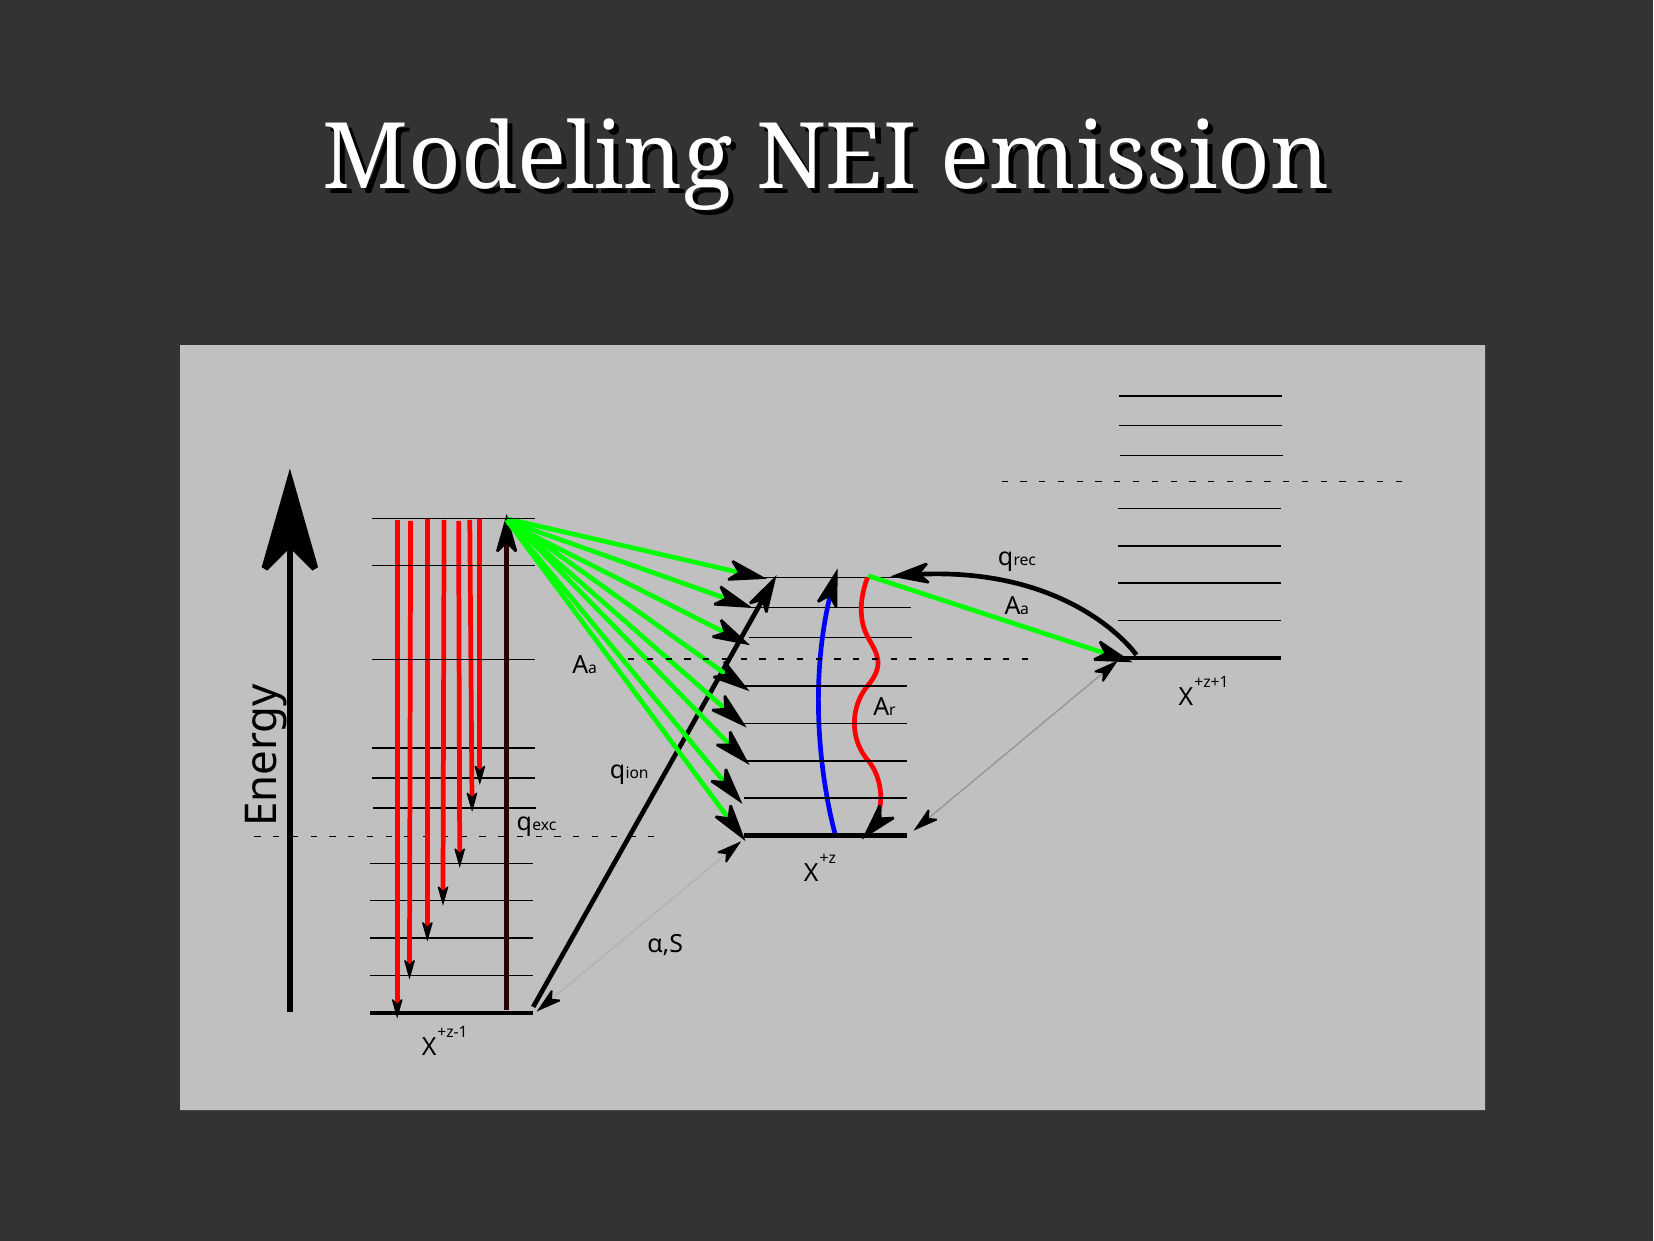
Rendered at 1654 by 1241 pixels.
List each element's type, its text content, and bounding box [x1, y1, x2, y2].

text_box [180, 345, 1486, 1111]
title Modeling NEI emission [82, 49, 1571, 257]
picture [244, 394, 1407, 1056]
